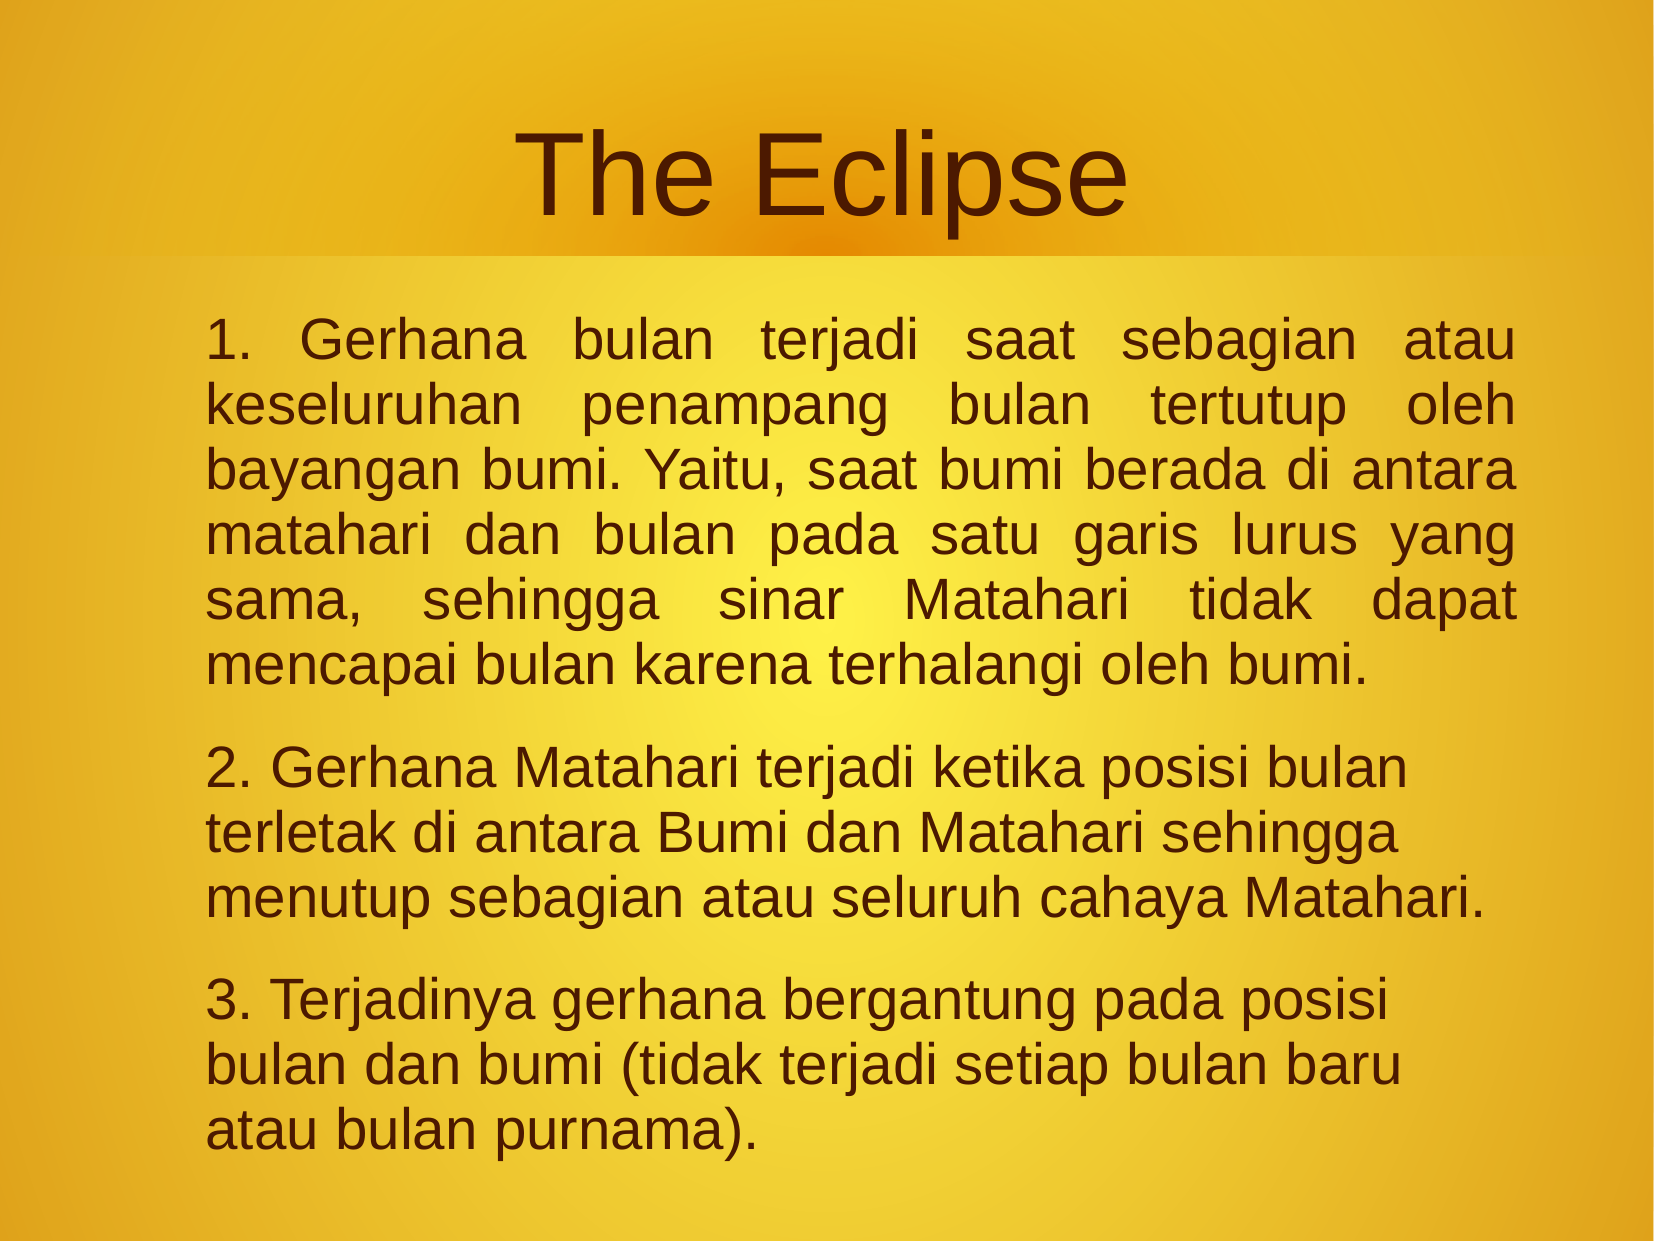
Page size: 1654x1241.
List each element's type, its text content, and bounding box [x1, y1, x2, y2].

title The Eclipse [78, 70, 1567, 278]
list 1. Gerhana bulan terjadi saat sebagian atau keseluruhan penampang bulan tertutup oleh bayangan bumi. Yaitu, saat bumi berada di antara matahari dan bulan pada satu garis lurus yang sama, sehingga sinar Matahari tidak dapat mencapai bulan karena terhalangi oleh bumi. 2. Gerhana Matahari terjadi ketika posisi bulan terletak di antara Bumi dan Matahari sehingga menutup sebagian atau seluruh cahaya Matahari. 3. Terjadinya gerhana bergantung pada posisi bulan dan bumi (tidak terjadi setiap bulan baru atau bulan purnama). [134, 306, 1519, 1201]
